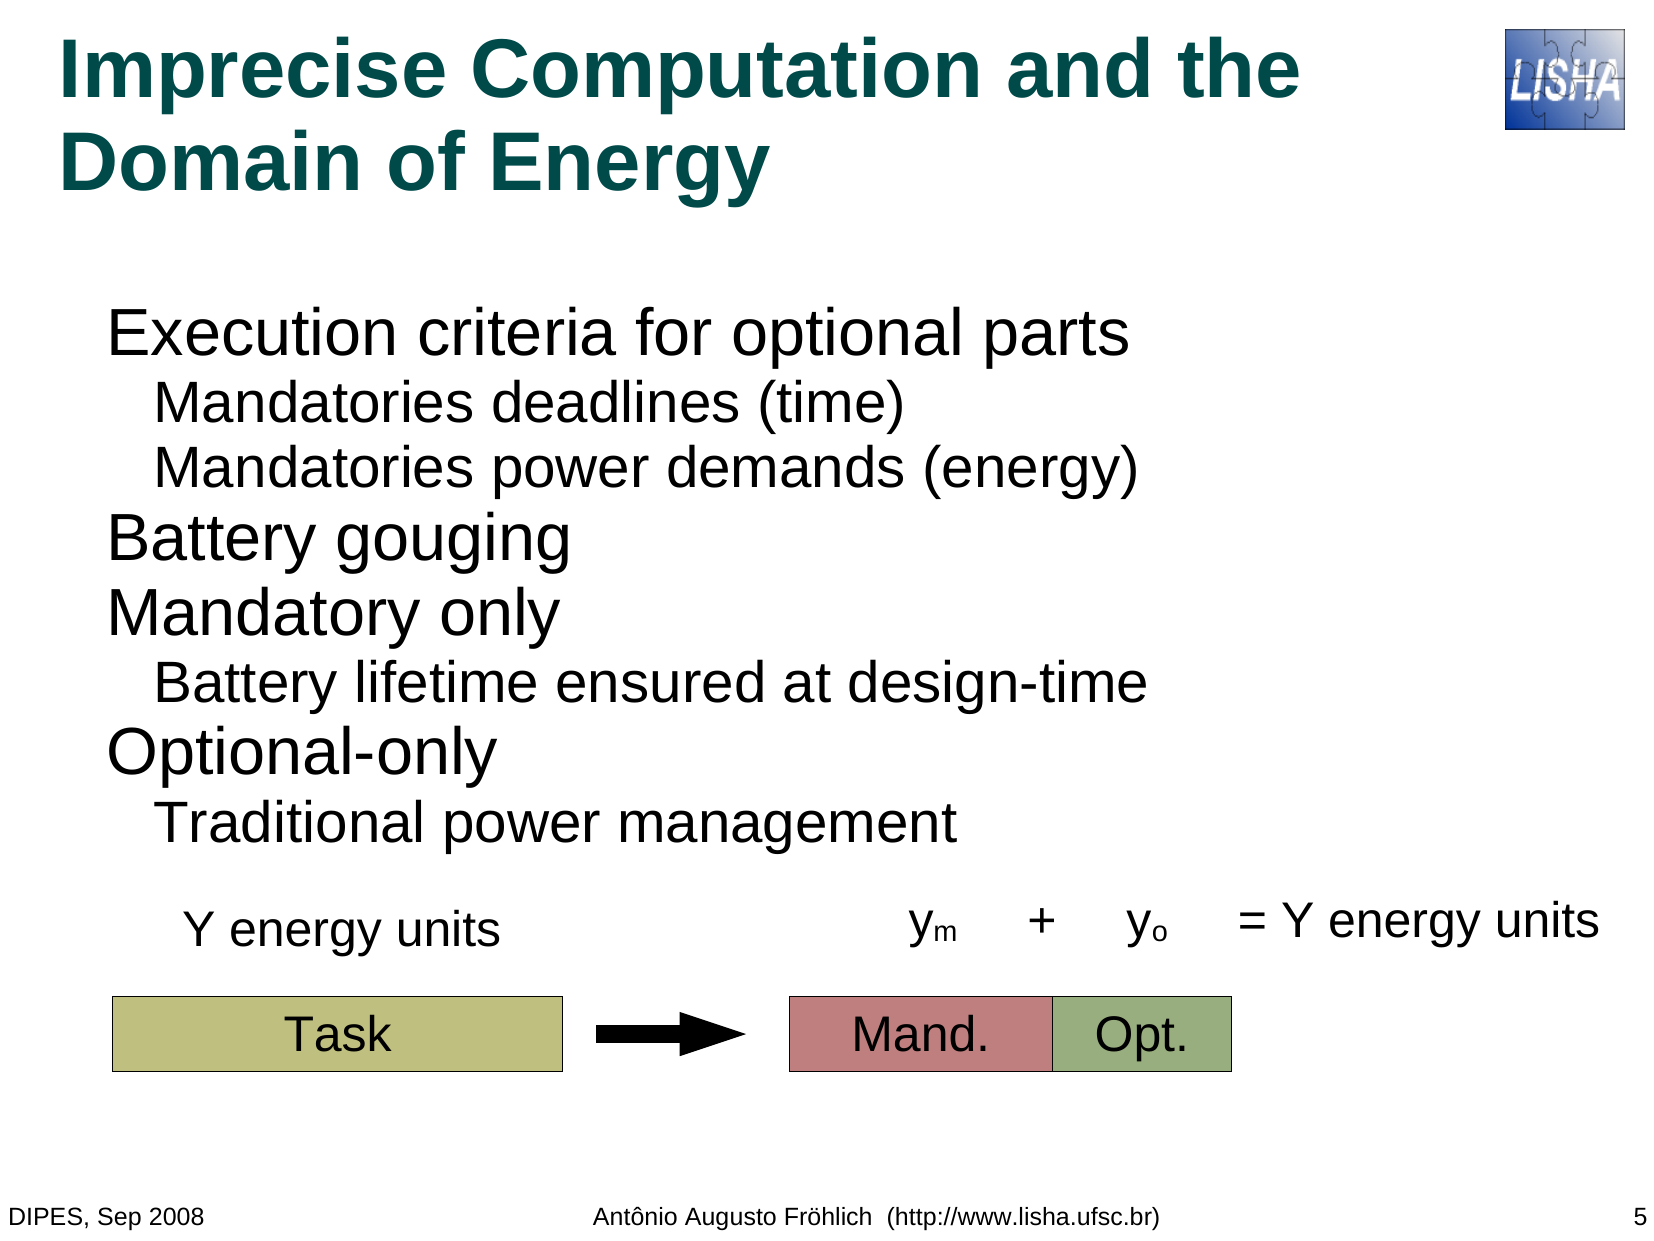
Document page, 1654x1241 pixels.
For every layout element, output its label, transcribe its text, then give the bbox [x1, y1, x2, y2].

text_box ym + yo = Y energy units [908, 892, 1602, 982]
text_box Mand. [789, 996, 1053, 1072]
list Execution criteria for optional parts Mandatories deadlines (time) Mandatories power demands (energy) Battery gouging Mandatory only Battery lifetime ensured at design-time Optional-only Traditional power management [59, 295, 1595, 1182]
title Imprecise Computation and the Domain of Energy [58, 11, 1463, 219]
text_box Opt. [1053, 996, 1232, 1072]
text_box Y energy units [182, 892, 502, 967]
text_box Task [112, 996, 563, 1072]
picture [1505, 29, 1625, 130]
